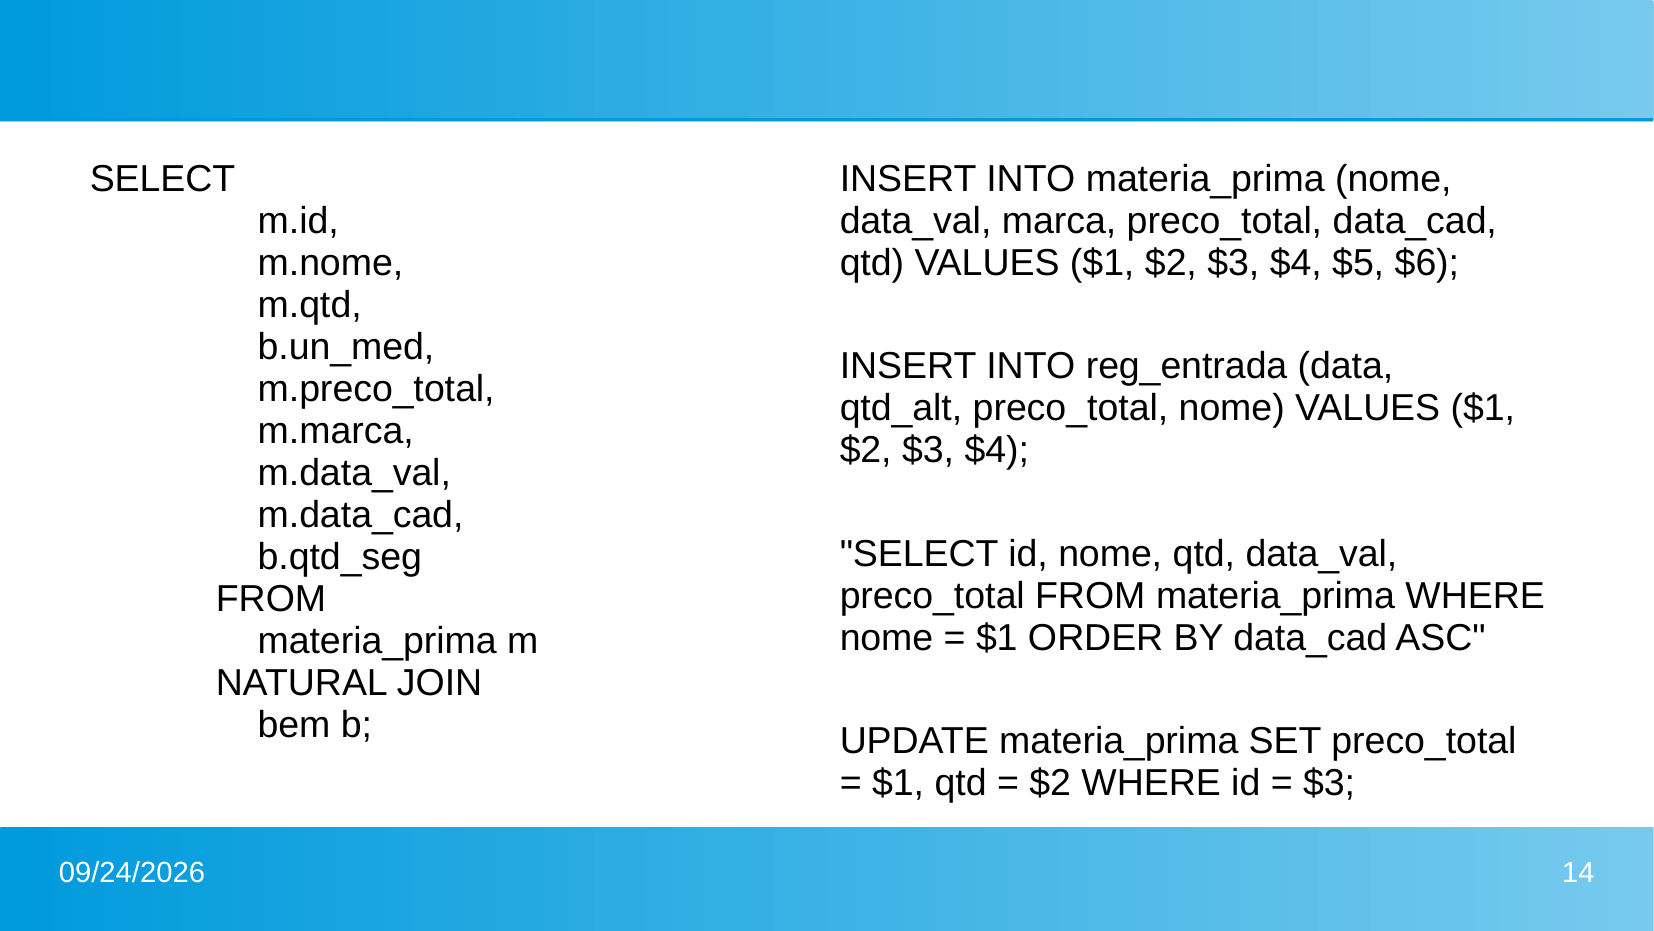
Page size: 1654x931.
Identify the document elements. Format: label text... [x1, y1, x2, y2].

text_box "SELECT id, nome, qtd, data_val, preco_total FROM materia_prima WHERE nome = $1 ORDER BY data_cad ASC" [825, 525, 1576, 666]
text_box INSERT INTO materia_prima (nome, data_val, marca, preco_total, data_cad, qtd) VALUES ($1, $2, $3, $4, $5, $6); [825, 150, 1576, 291]
text_box SELECT m.id, m.nome, m.qtd, b.un_med, m.preco_total, m.marca, m.data_val, m.data_cad, b.qtd_seg FROM materia_prima m NATURAL JOIN bem b; [75, 150, 751, 753]
text_box UPDATE materia_prima SET preco_total = $1, qtd = $2 WHERE id = $3; [825, 712, 1538, 812]
text_box INSERT INTO reg_entrada (data, qtd_alt, preco_total, nome) VALUES ($1, $2, $3, $4); [825, 337, 1538, 479]
